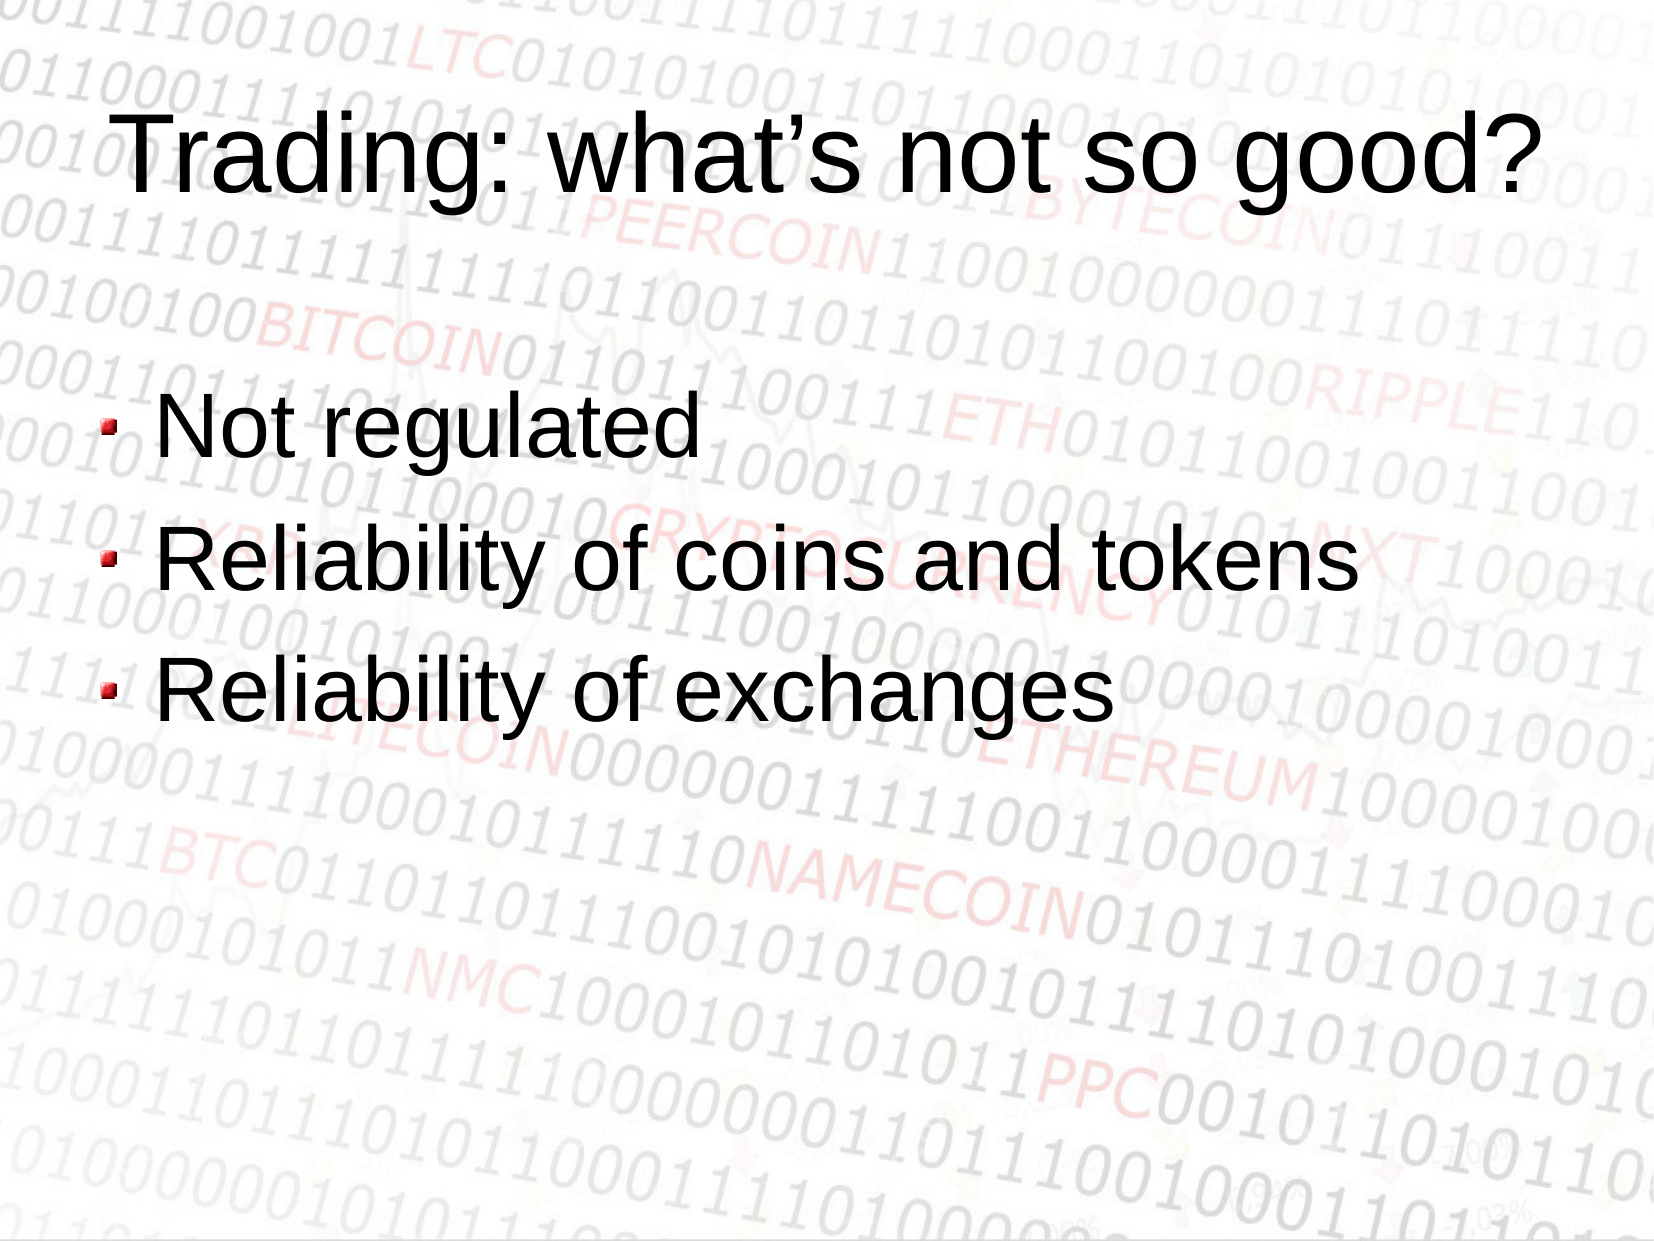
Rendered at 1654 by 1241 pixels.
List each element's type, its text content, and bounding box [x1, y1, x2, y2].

picture [0, 0, 1654, 1241]
list Not regulated Reliability of coins and tokens Reliability of exchanges [82, 375, 1571, 1010]
title Trading: what’s not so good? [82, 49, 1571, 257]
